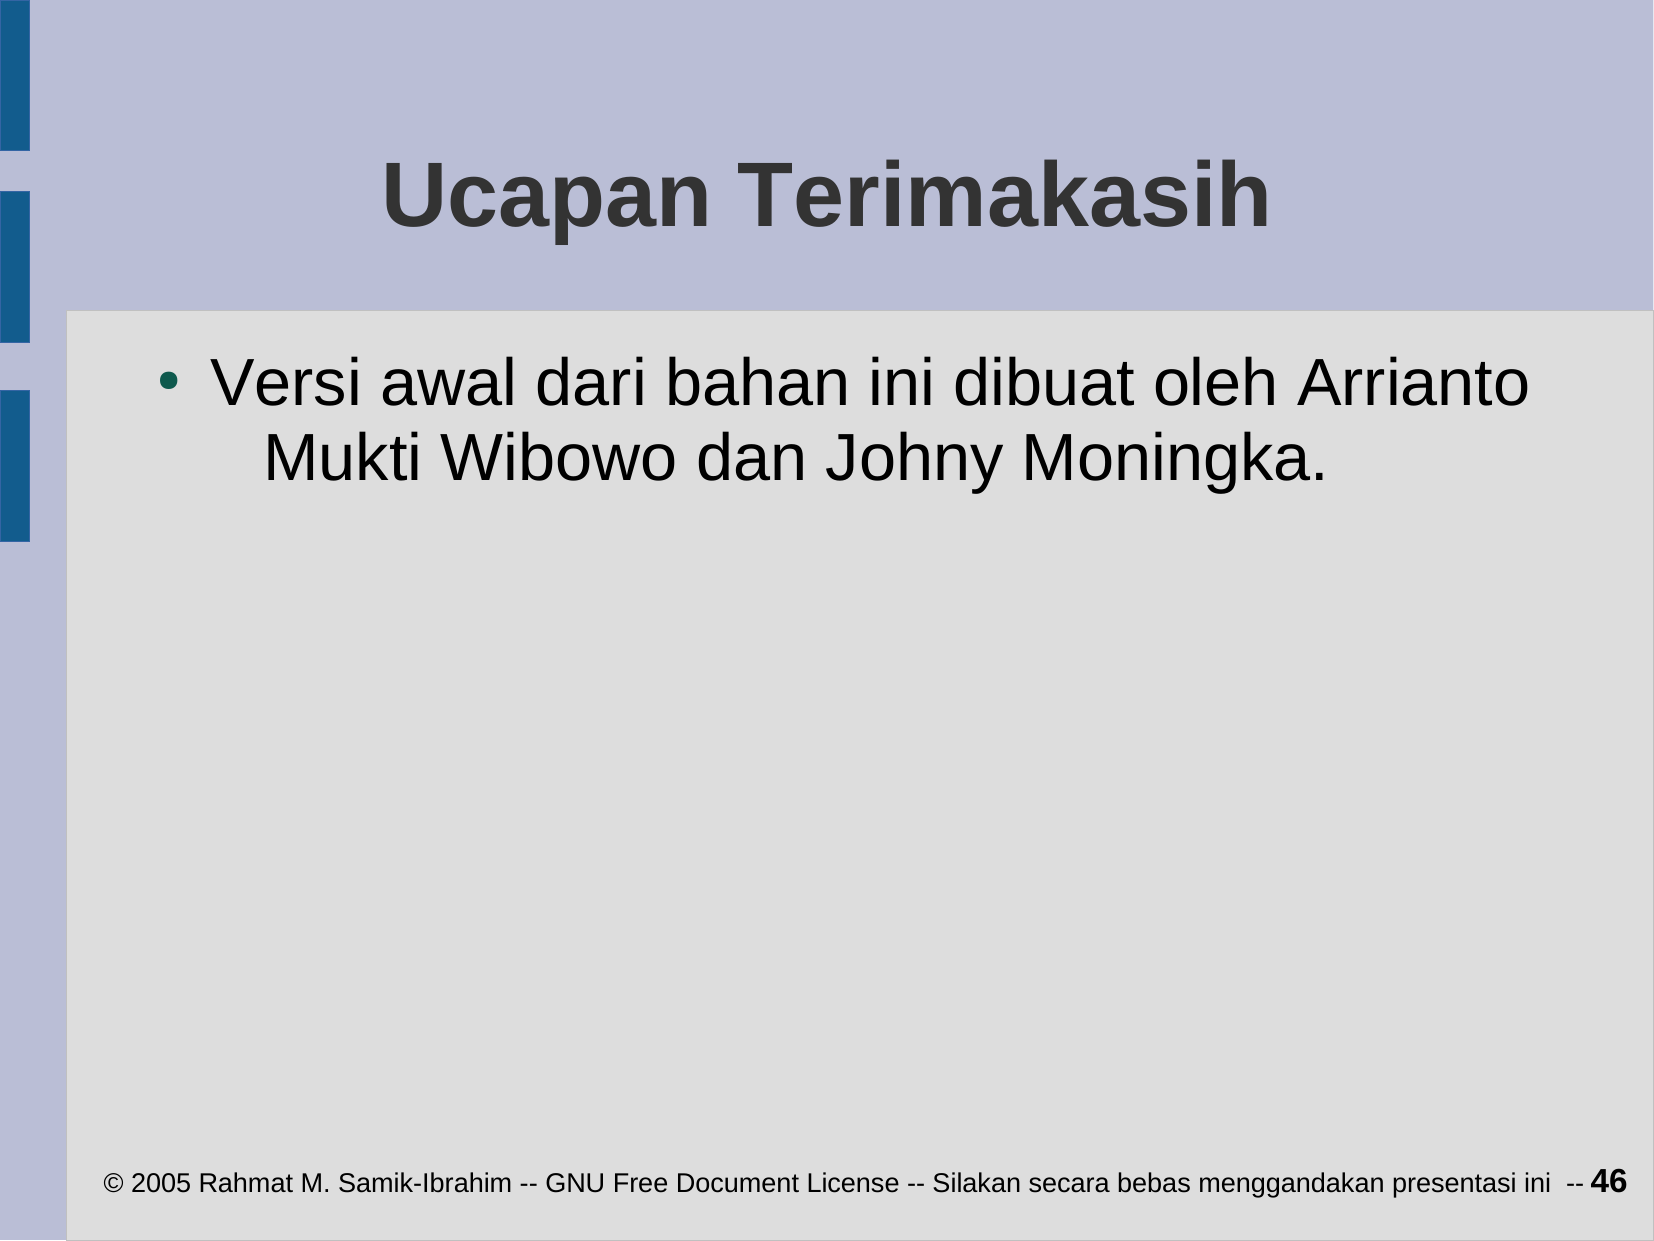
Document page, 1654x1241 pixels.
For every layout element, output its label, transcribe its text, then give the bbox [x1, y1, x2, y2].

list Versi awal dari bahan ini dibuat oleh Arrianto Mukti Wibowo dan Johny Moningka. [121, 344, 1534, 1164]
title Ucapan Terimakasih [121, 91, 1534, 299]
